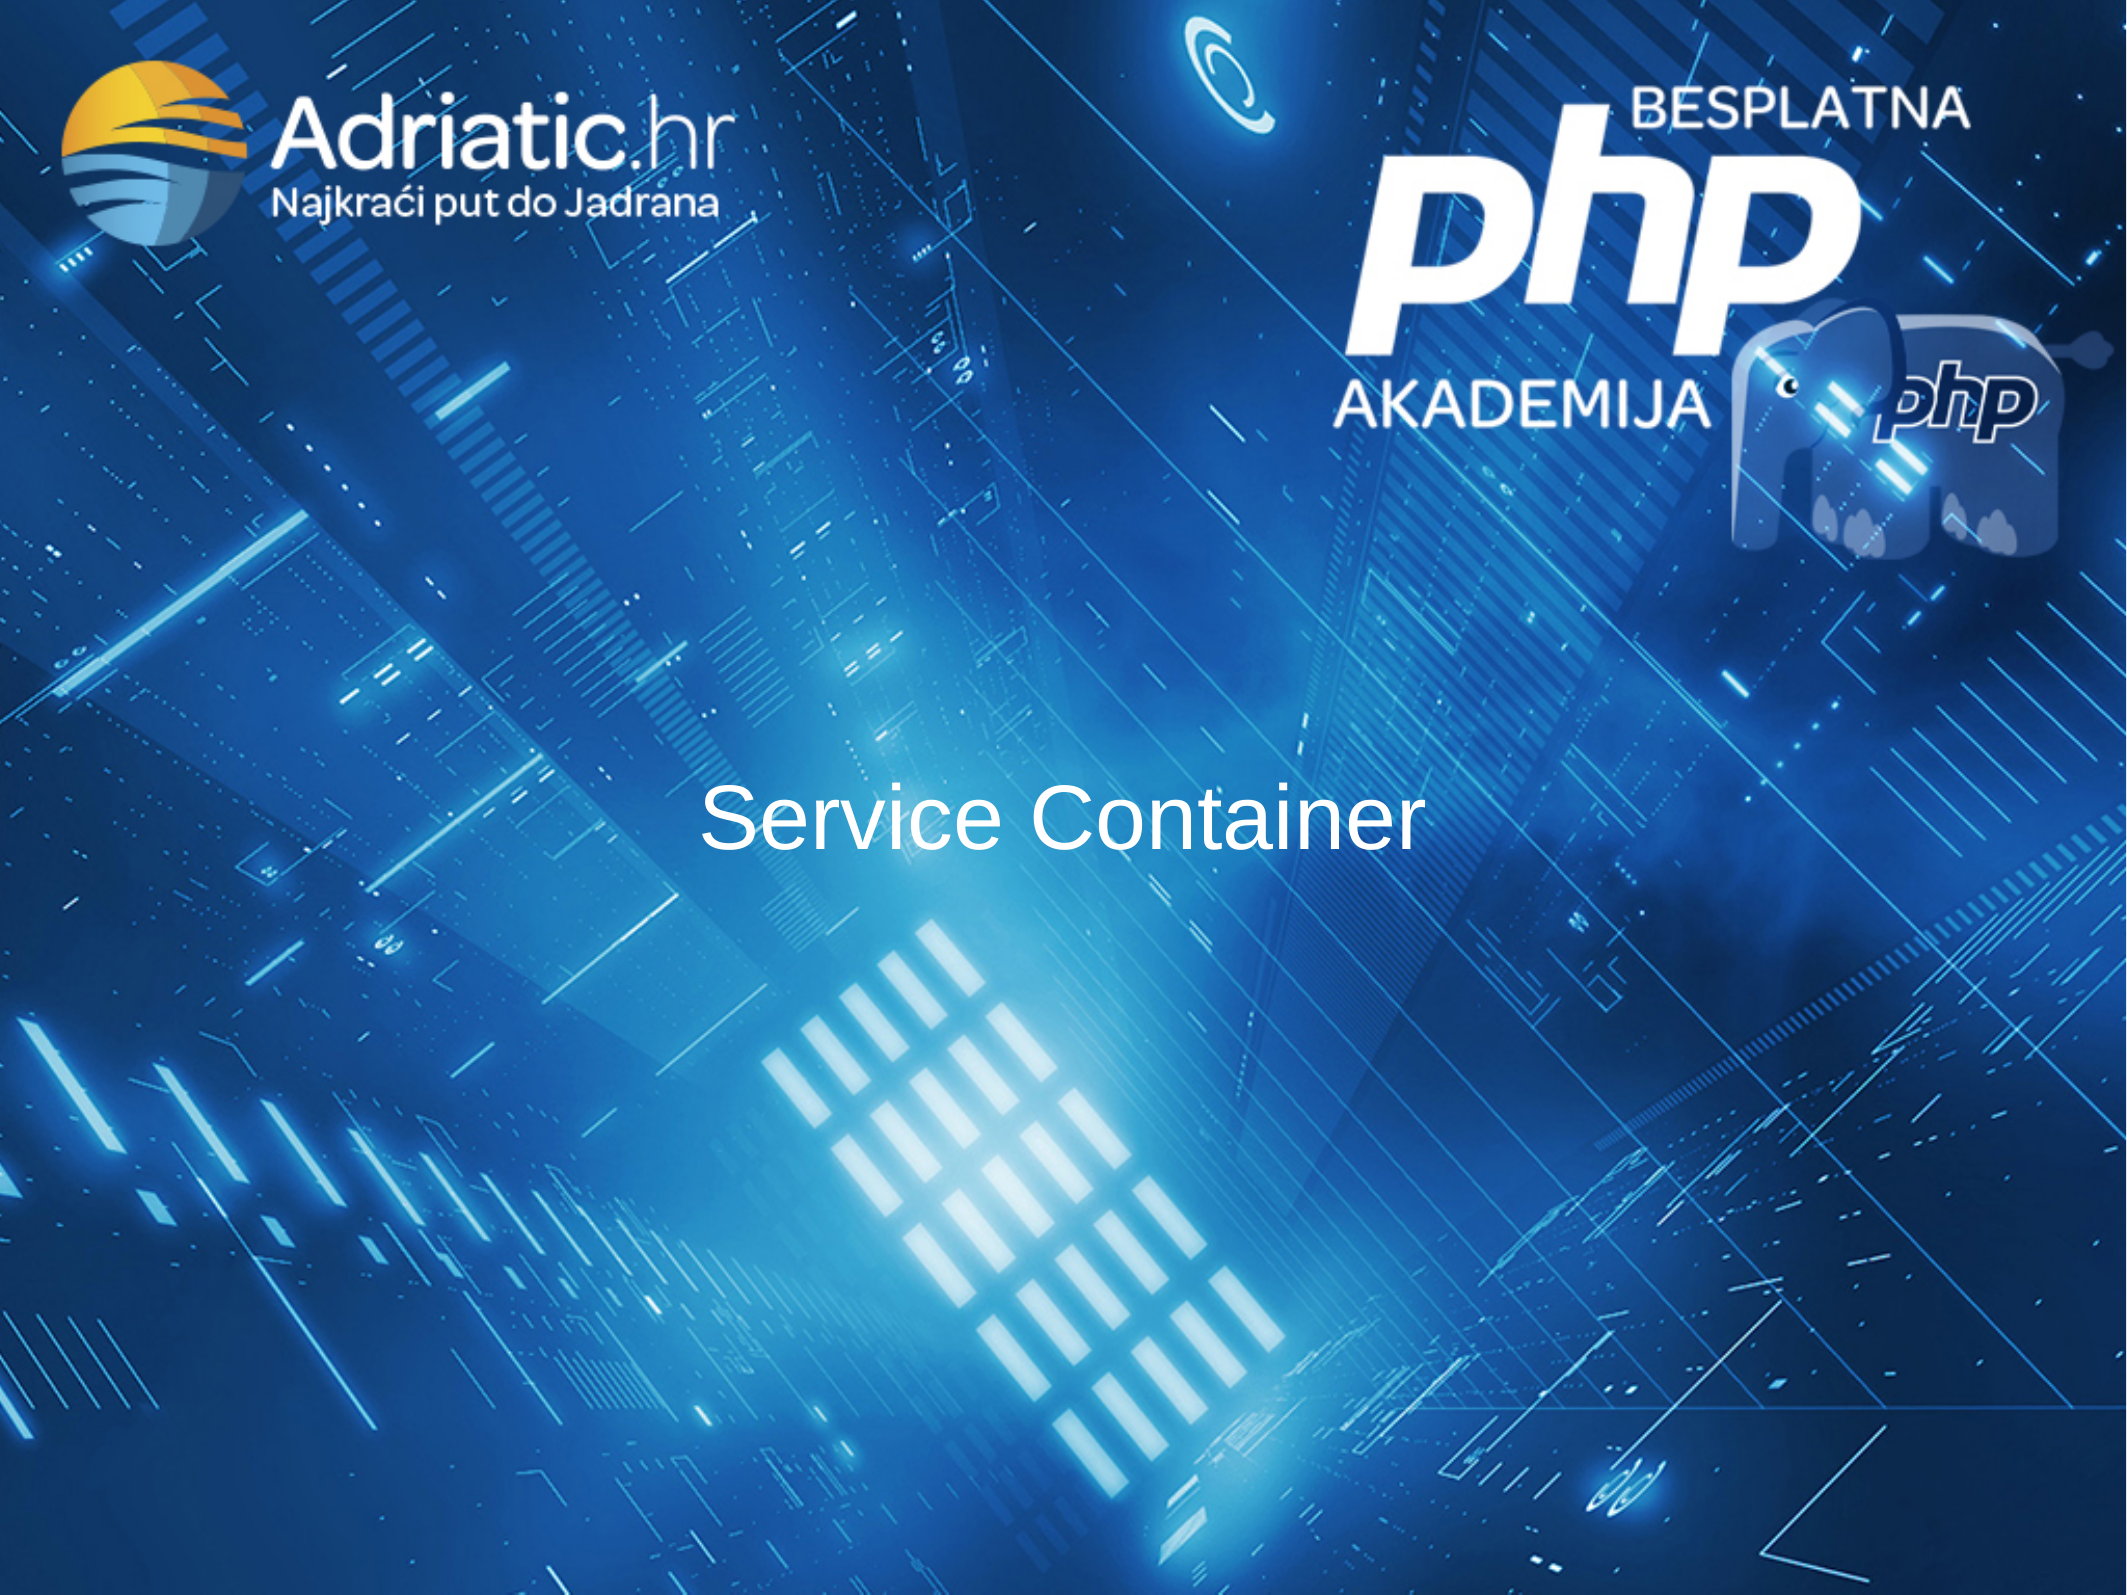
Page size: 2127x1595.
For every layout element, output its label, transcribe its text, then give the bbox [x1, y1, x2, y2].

picture [0, 0, 2127, 1595]
title Service Container [106, 685, 2020, 952]
